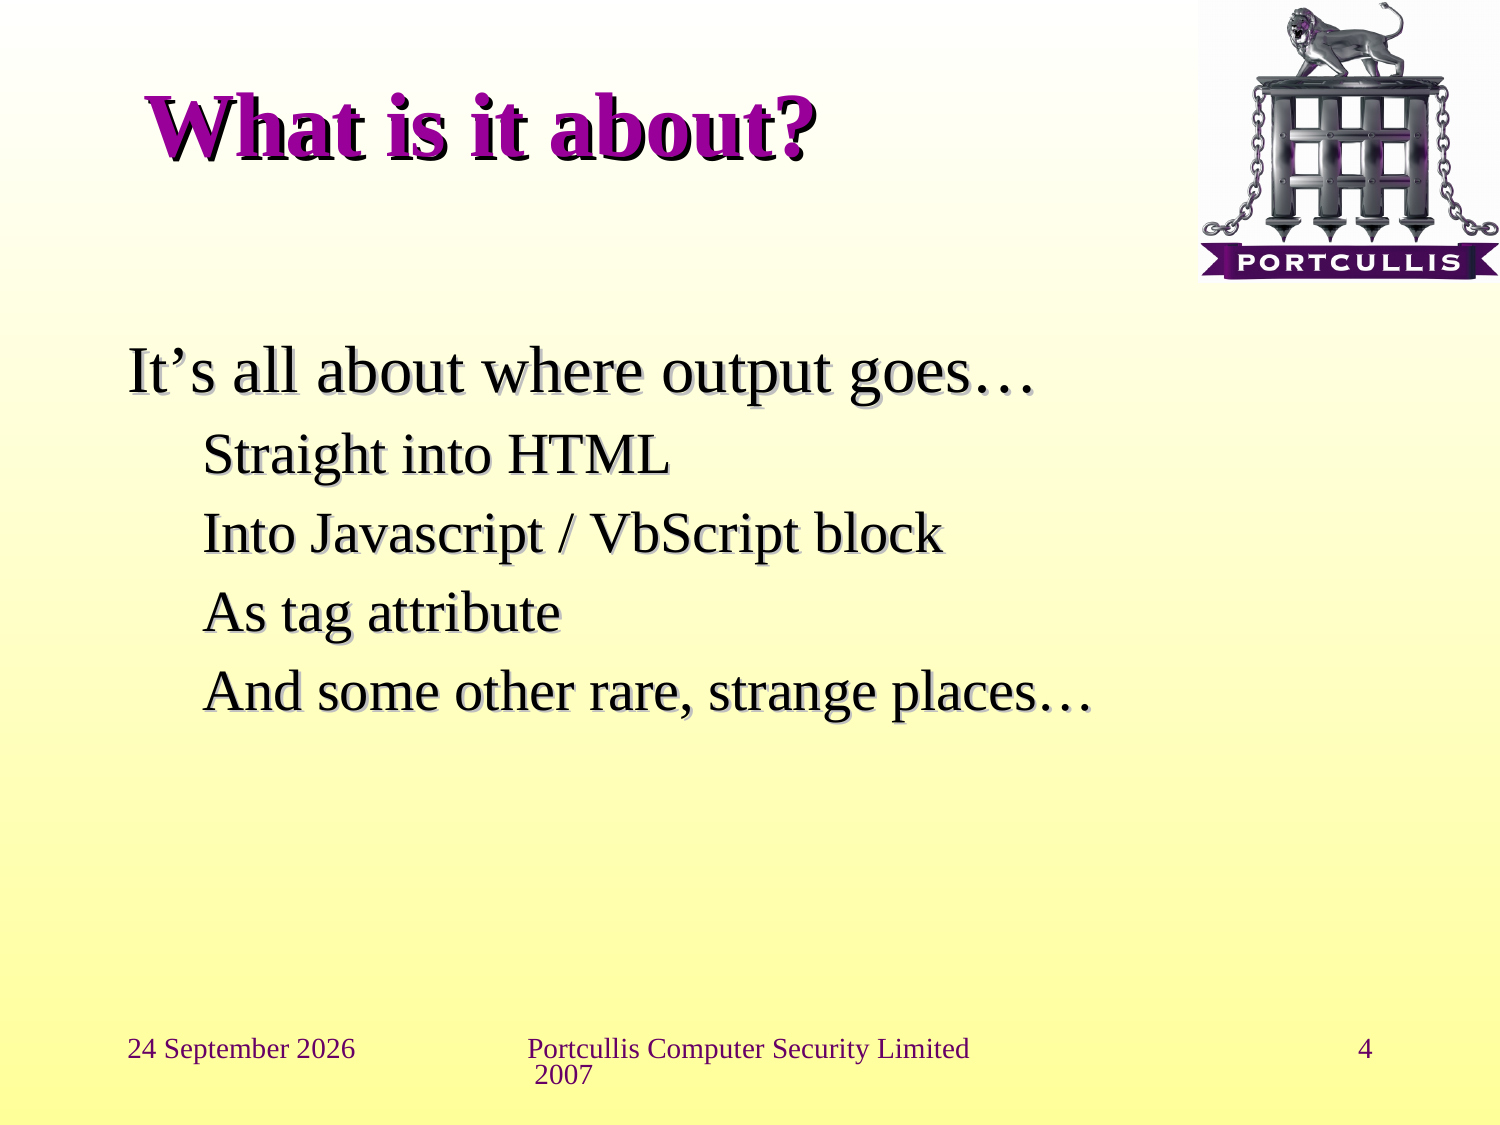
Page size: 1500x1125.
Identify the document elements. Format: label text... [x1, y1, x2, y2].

list It’s all about where output goes… Straight into HTML Into Javascript / VbScript block As tag attribute And some other rare, strange places… [112, 324, 1388, 1001]
picture [1198, 0, 1500, 283]
title What is it about? [0, 0, 963, 250]
